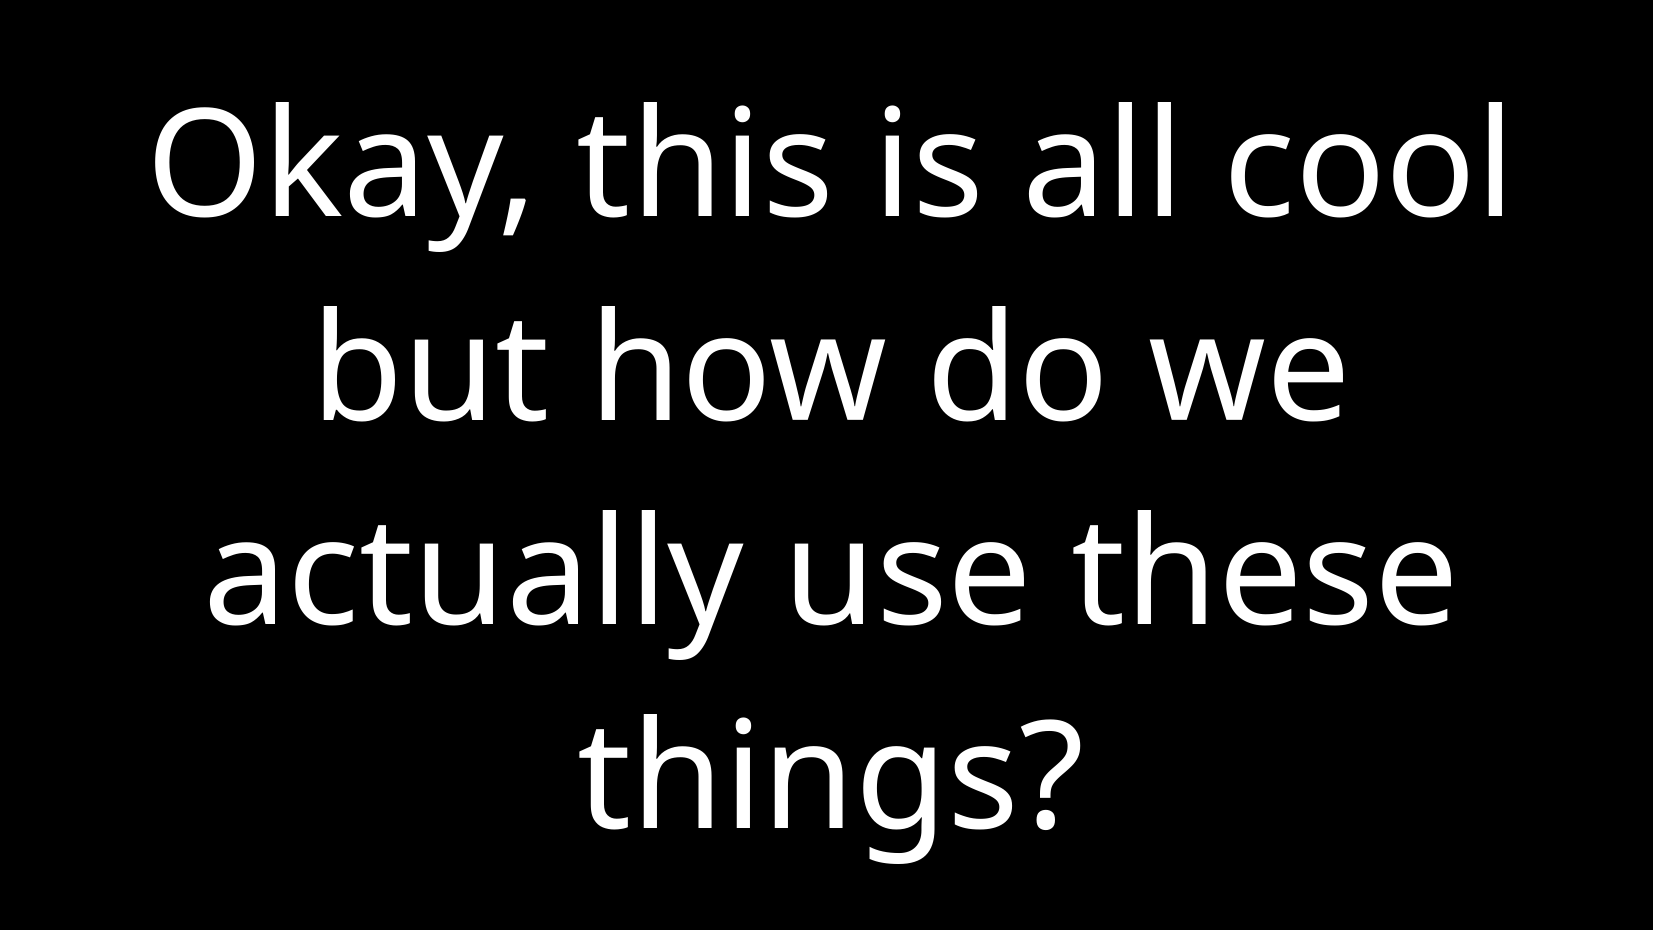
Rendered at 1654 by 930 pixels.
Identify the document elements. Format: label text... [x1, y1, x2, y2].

title Okay, this is all cool but how do we actually use these things? [87, 32, 1576, 896]
